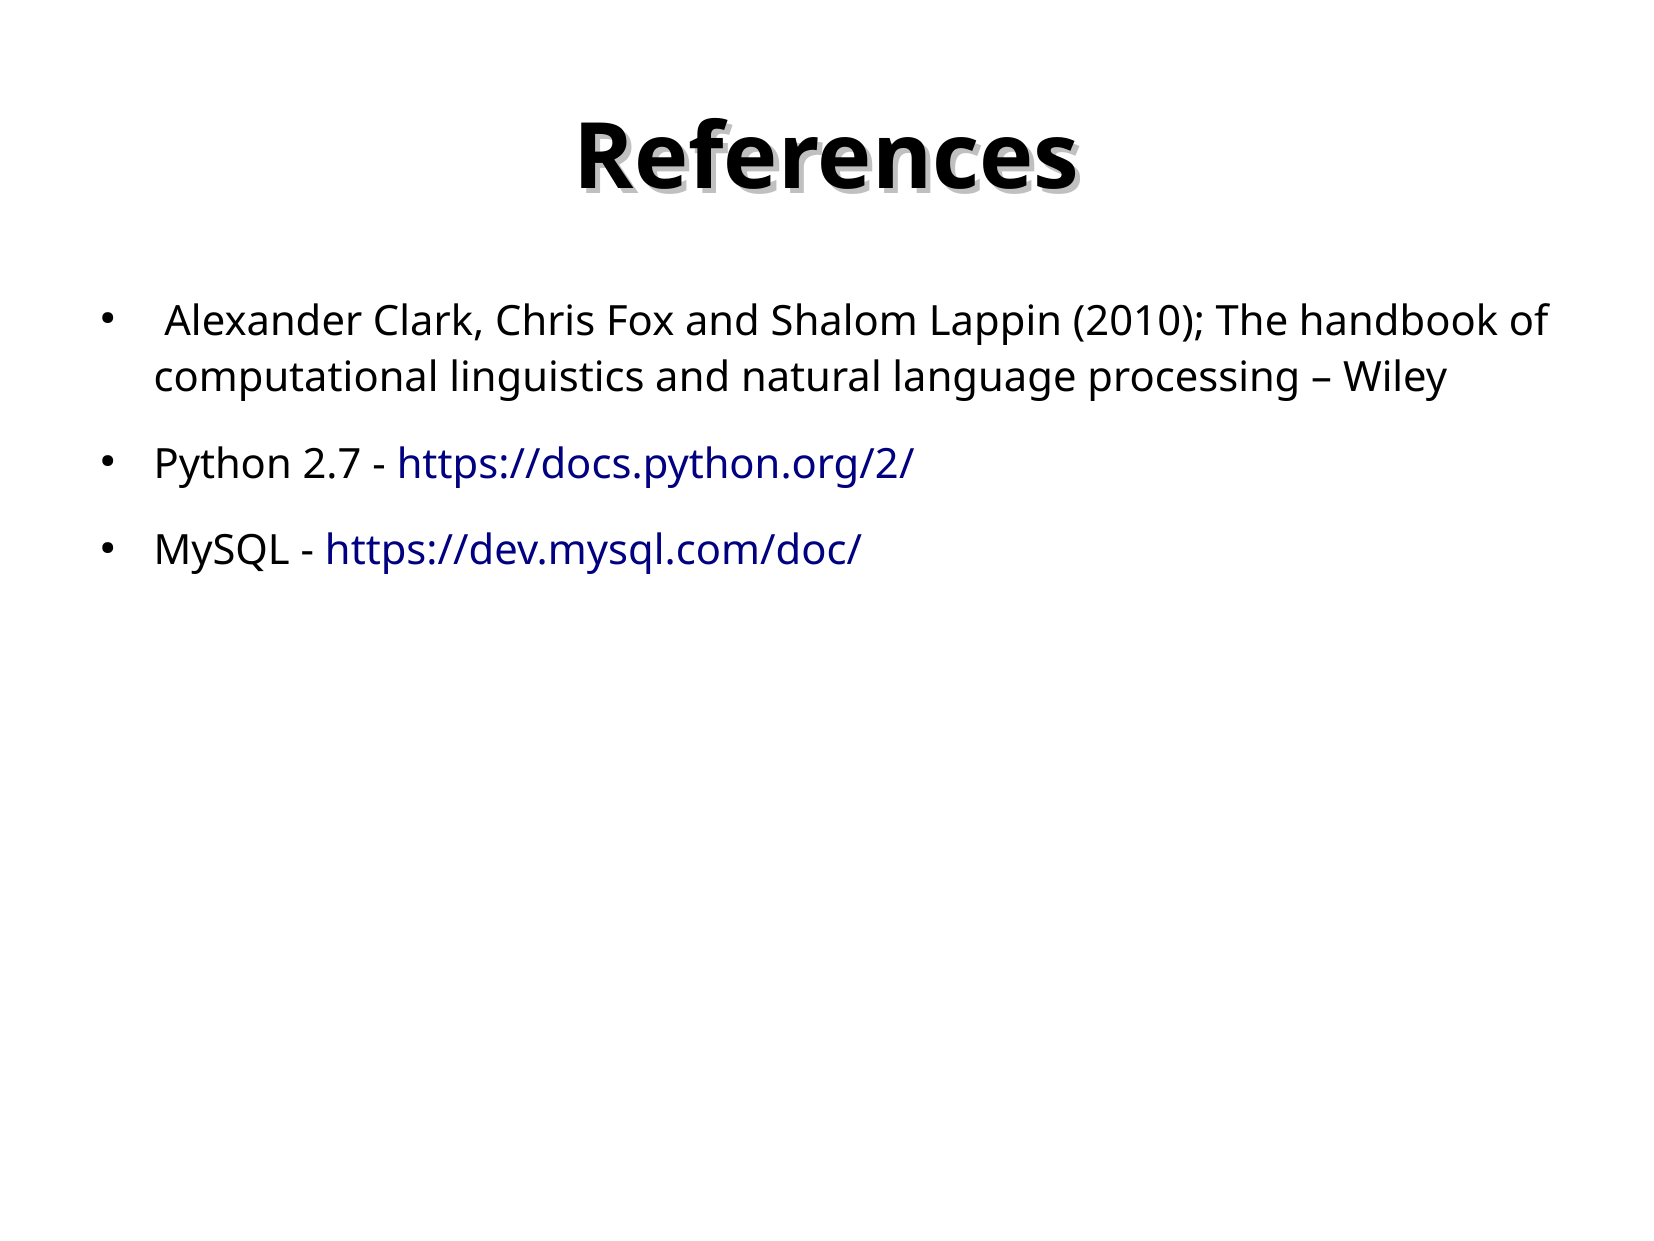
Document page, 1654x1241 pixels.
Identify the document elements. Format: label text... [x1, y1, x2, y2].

list Alexander Clark, Chris Fox and Shalom Lappin (2010); The handbook of computational linguistics and natural language processing – Wiley Python 2.7 - https://docs.python.org/2/ MySQL - https://dev.mysql.com/doc/ [82, 290, 1571, 1010]
title References [82, 49, 1571, 257]
